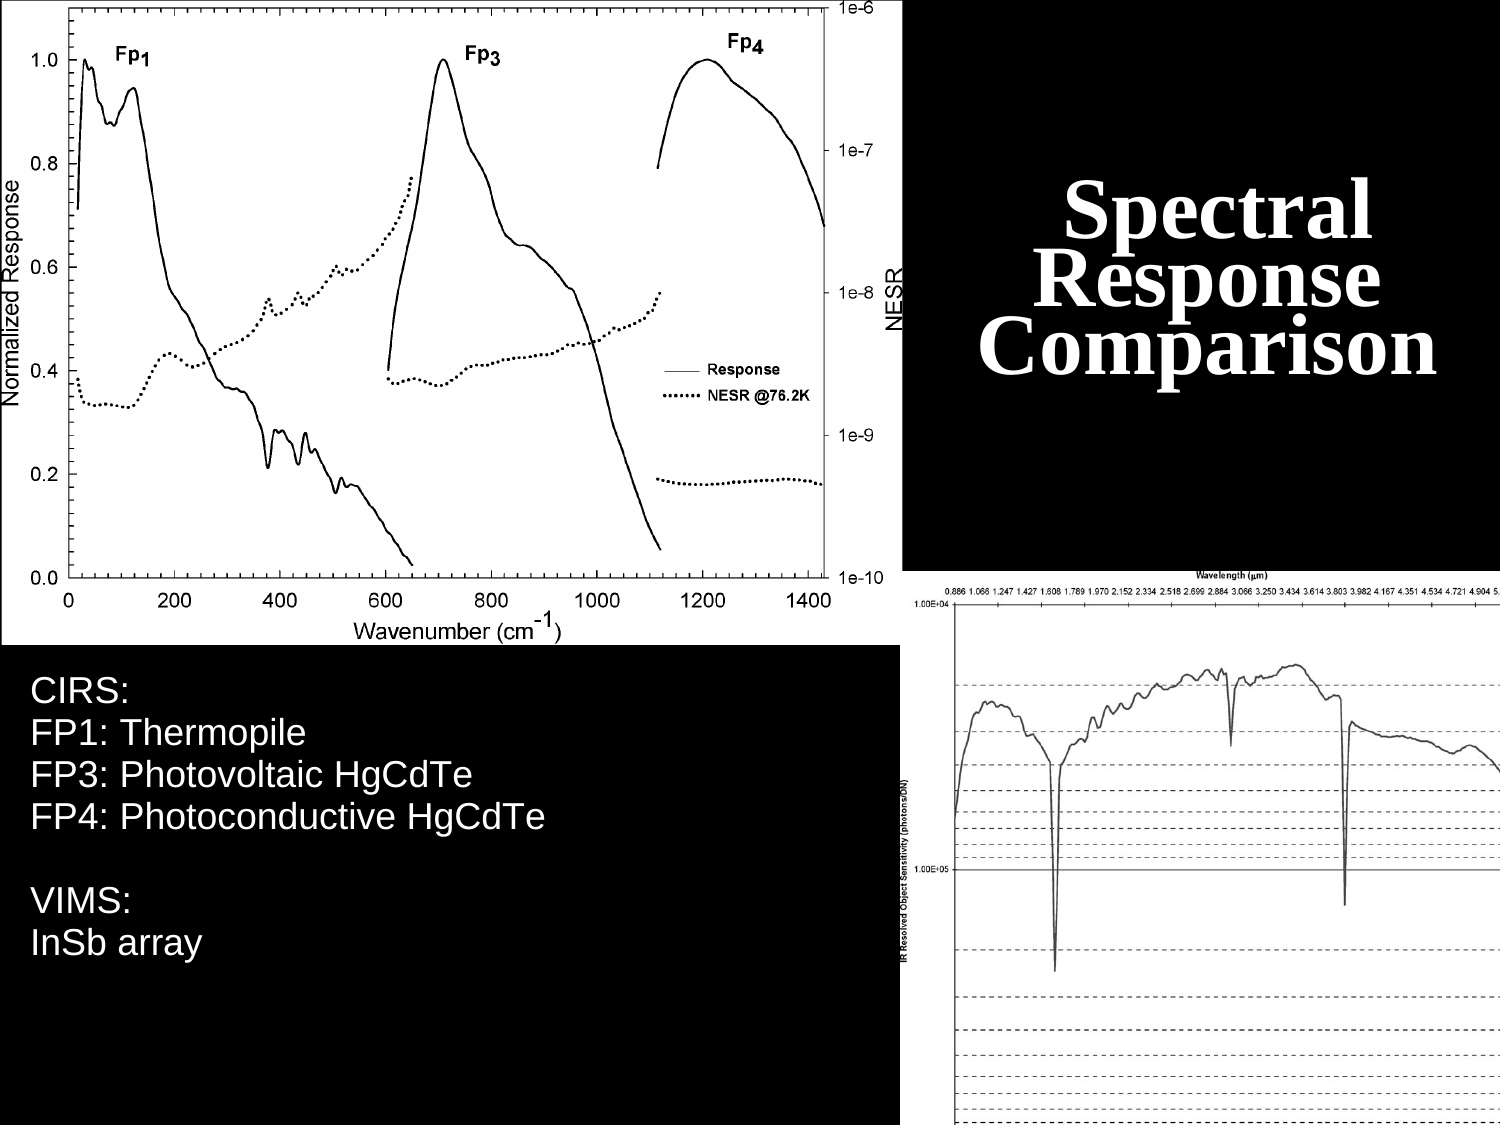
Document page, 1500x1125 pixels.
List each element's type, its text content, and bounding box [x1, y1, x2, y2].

text_box CIRS: FP1: Thermopile FP3: Photovoltaic HgCdTe FP4: Photoconductive HgCdTe VIMS: InSb array [15, 661, 884, 982]
title Spectral Response Comparison [903, 40, 1500, 533]
picture [0, 0, 1500, 1125]
